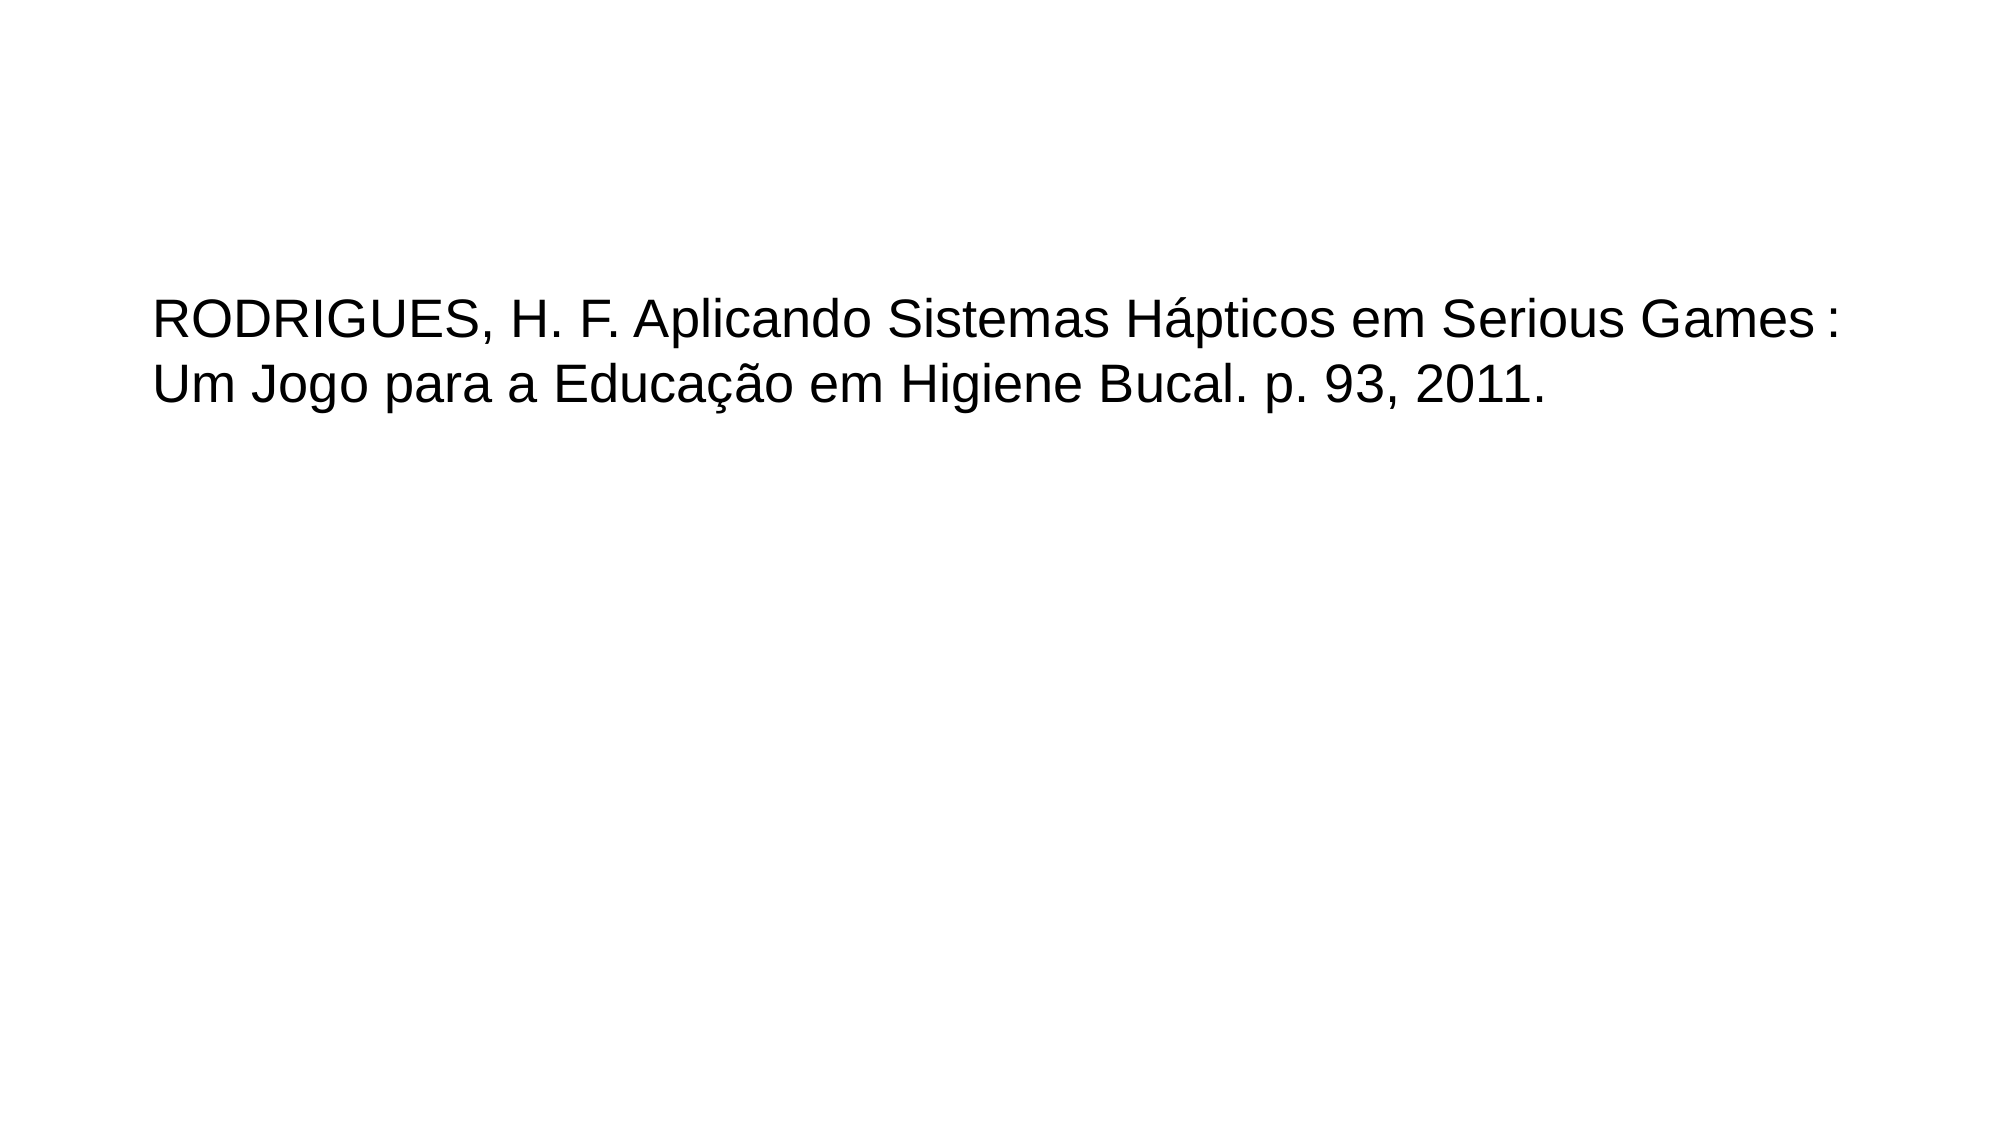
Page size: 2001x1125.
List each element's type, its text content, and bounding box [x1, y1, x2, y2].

text_box RODRIGUES, H. F. Aplicando Sistemas Hápticos em Serious Games : Um Jogo para a Educação em Higiene Bucal. p. 93, 2011. [137, 276, 1863, 1014]
